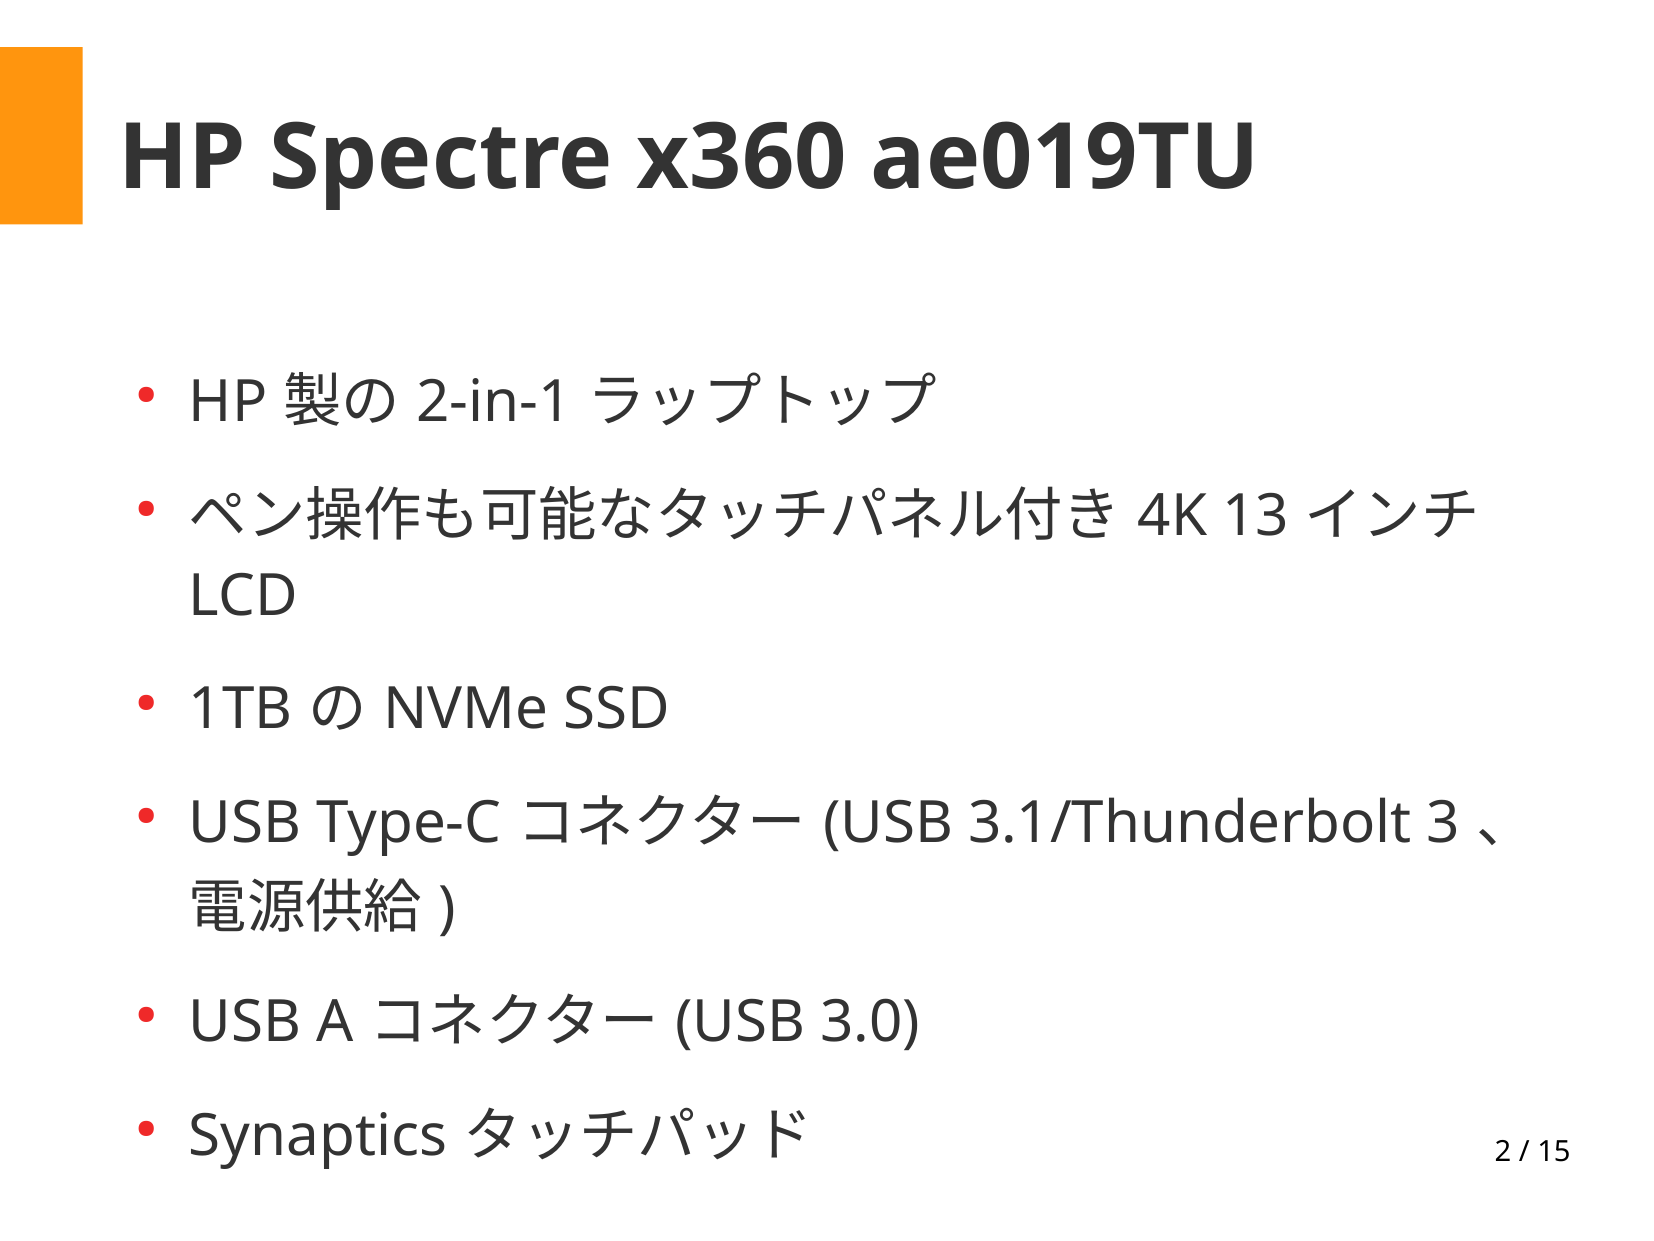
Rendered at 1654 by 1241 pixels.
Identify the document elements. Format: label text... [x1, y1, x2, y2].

list HP製の2-in-1ラップトップ ペン操作も可能なタッチパネル付き4K 13インチLCD 1TBのNVMe SSD USB Type-Cコネクター(USB 3.1/Thunderbolt 3、電源供給) USB Aコネクター(USB 3.0) Synapticsタッチパッド [118, 354, 1536, 1074]
title HP Spectre x360 ae019TU [118, 49, 1571, 257]
